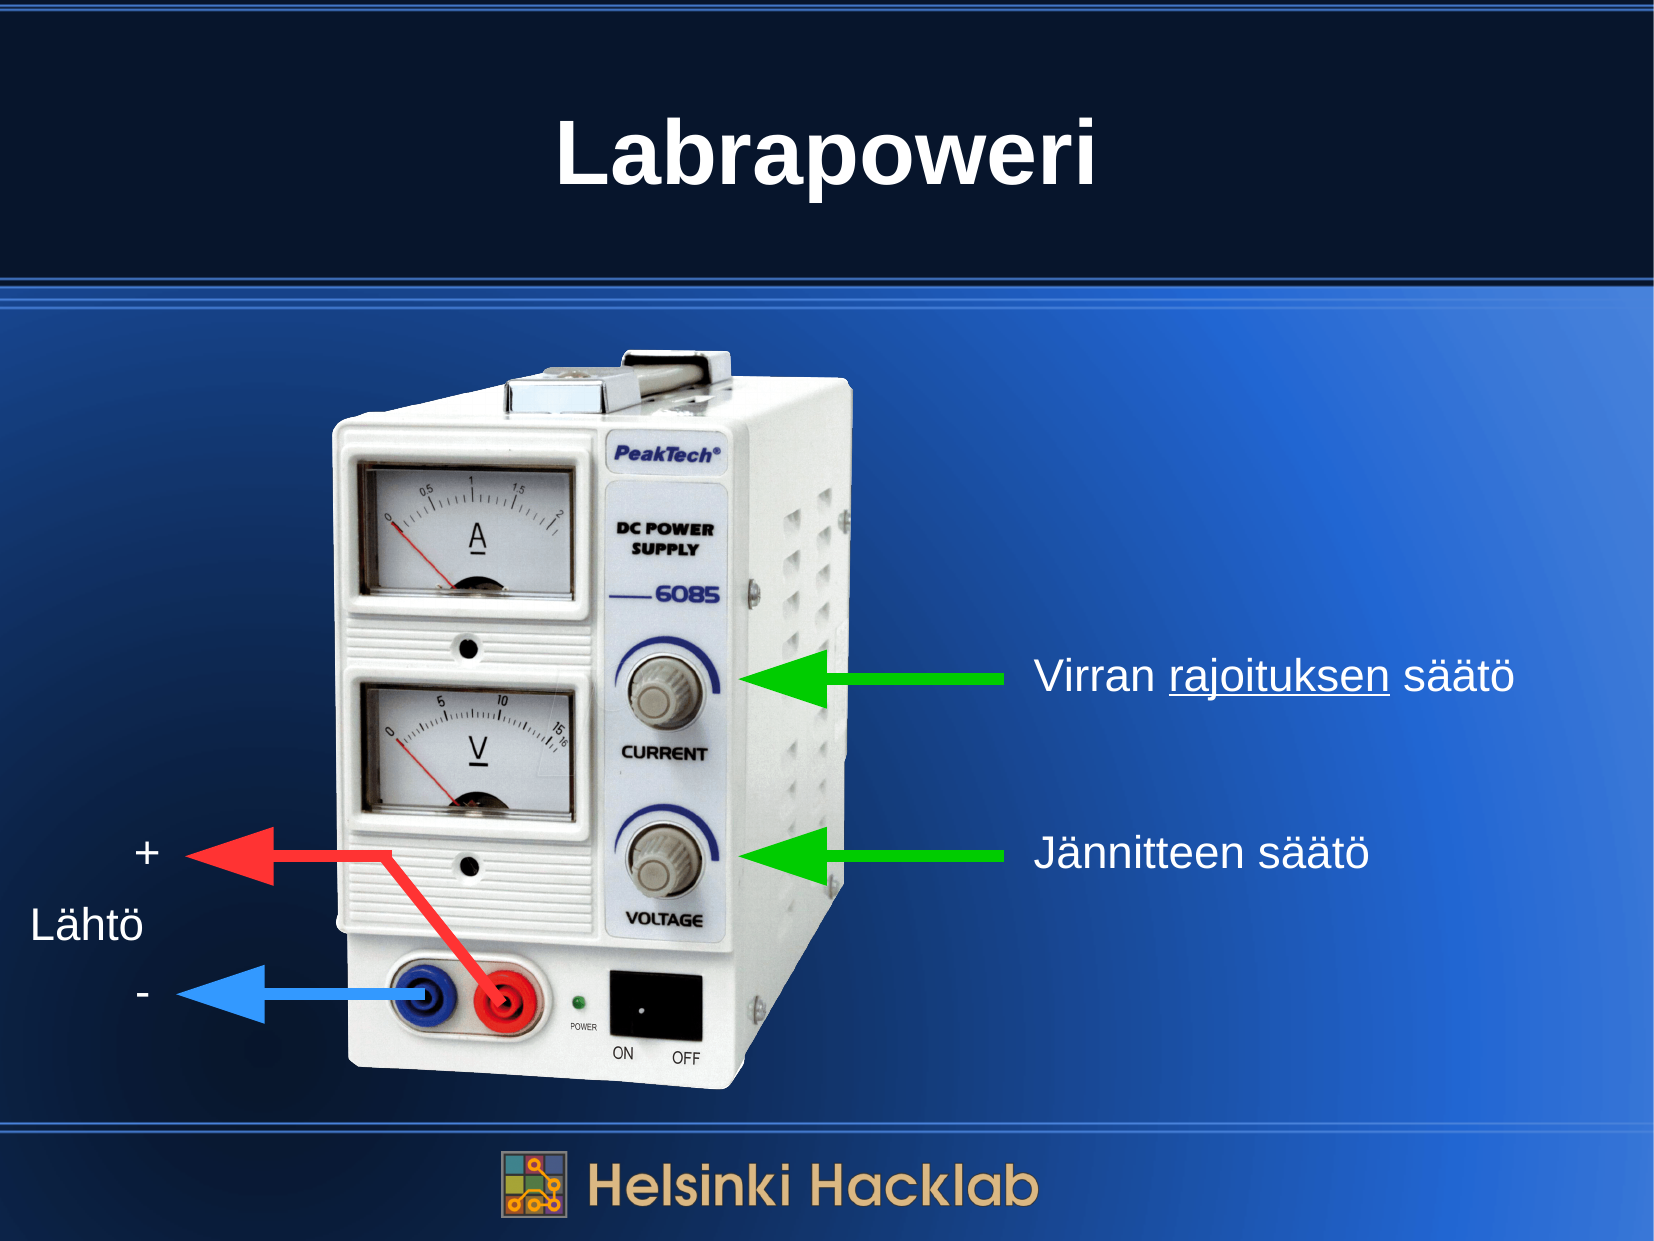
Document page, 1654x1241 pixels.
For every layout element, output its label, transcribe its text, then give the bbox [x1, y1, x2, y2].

picture [0, 0, 1654, 1241]
text_box Lähtö [29, 899, 207, 959]
text_box Virran rajoituksen säätö [1033, 649, 1625, 709]
text_box + [133, 826, 194, 886]
text_box - [135, 966, 195, 1026]
text_box Jännitteen säätö [1033, 826, 1625, 886]
title Labrapoweri [82, 49, 1571, 257]
